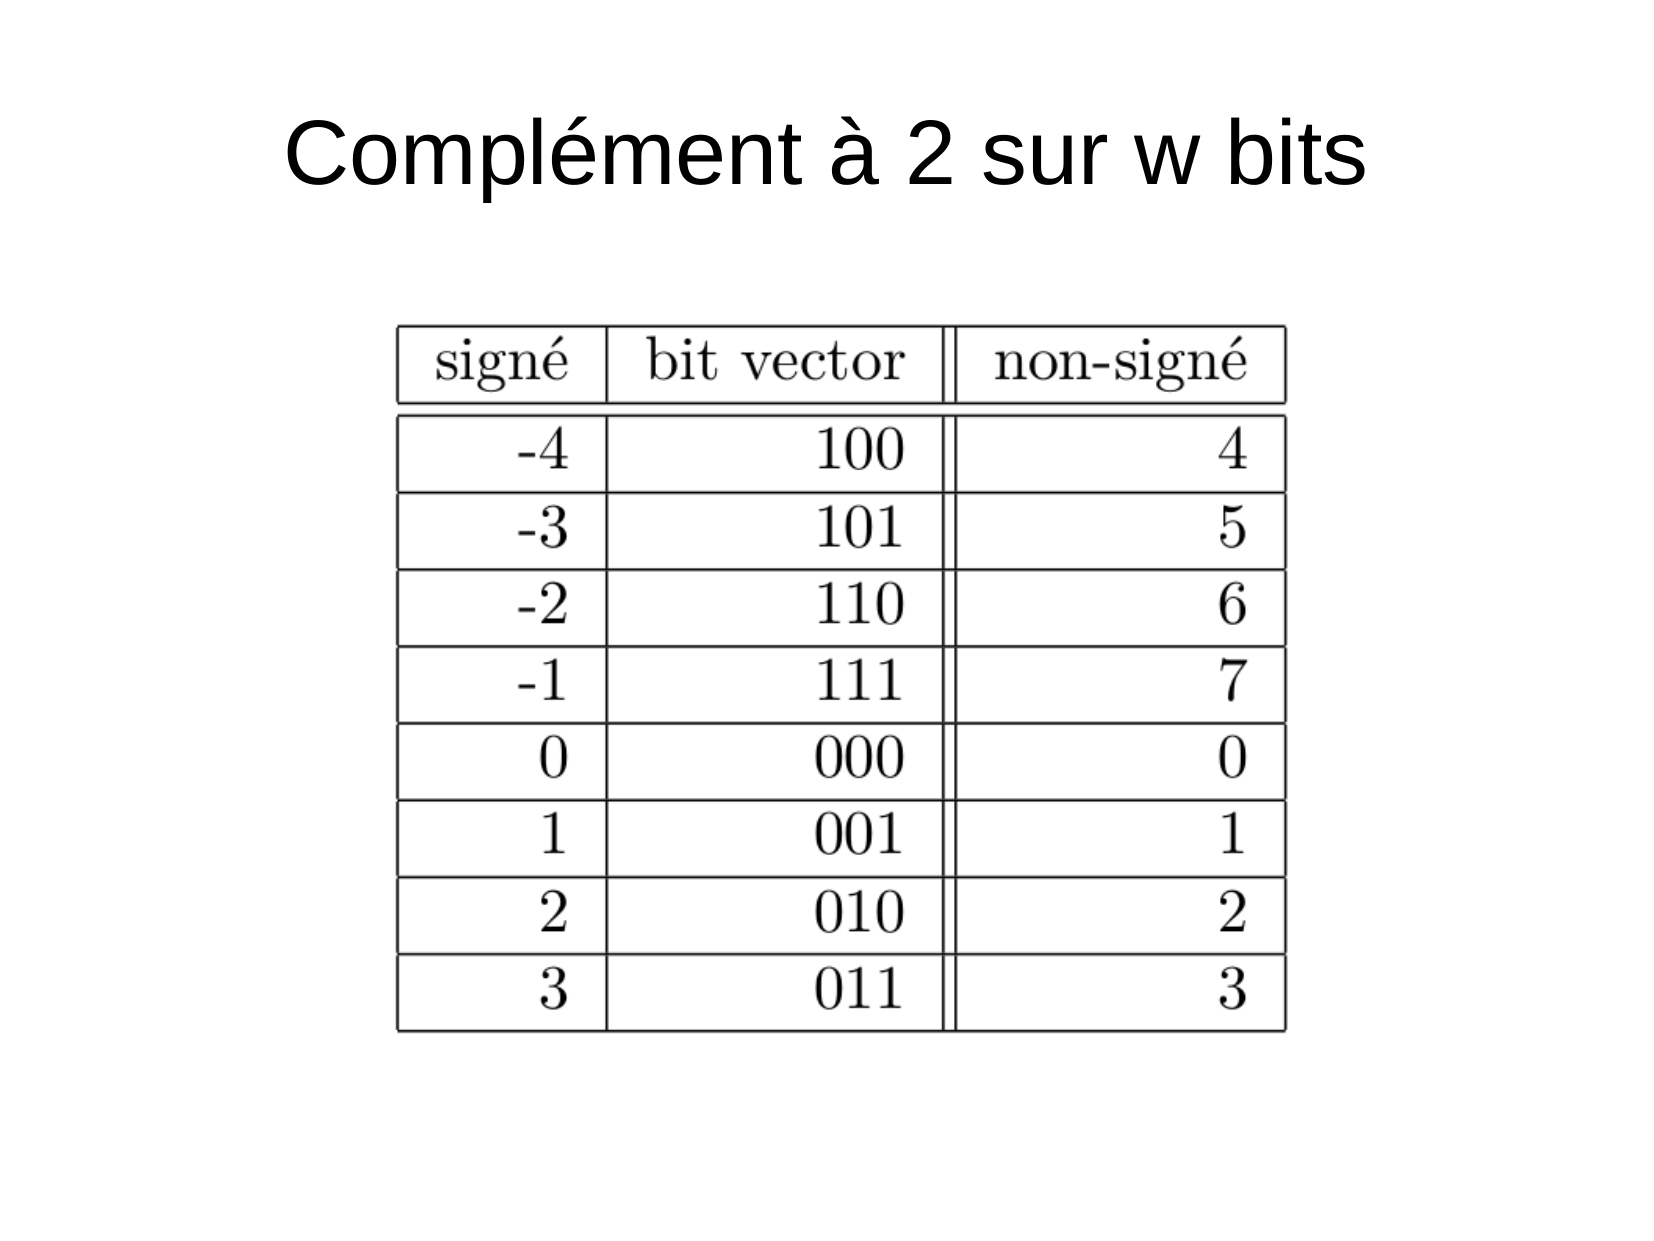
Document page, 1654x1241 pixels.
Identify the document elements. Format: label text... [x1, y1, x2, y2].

title Complément à 2 sur w bits [82, 49, 1571, 257]
picture [318, 284, 1388, 1063]
